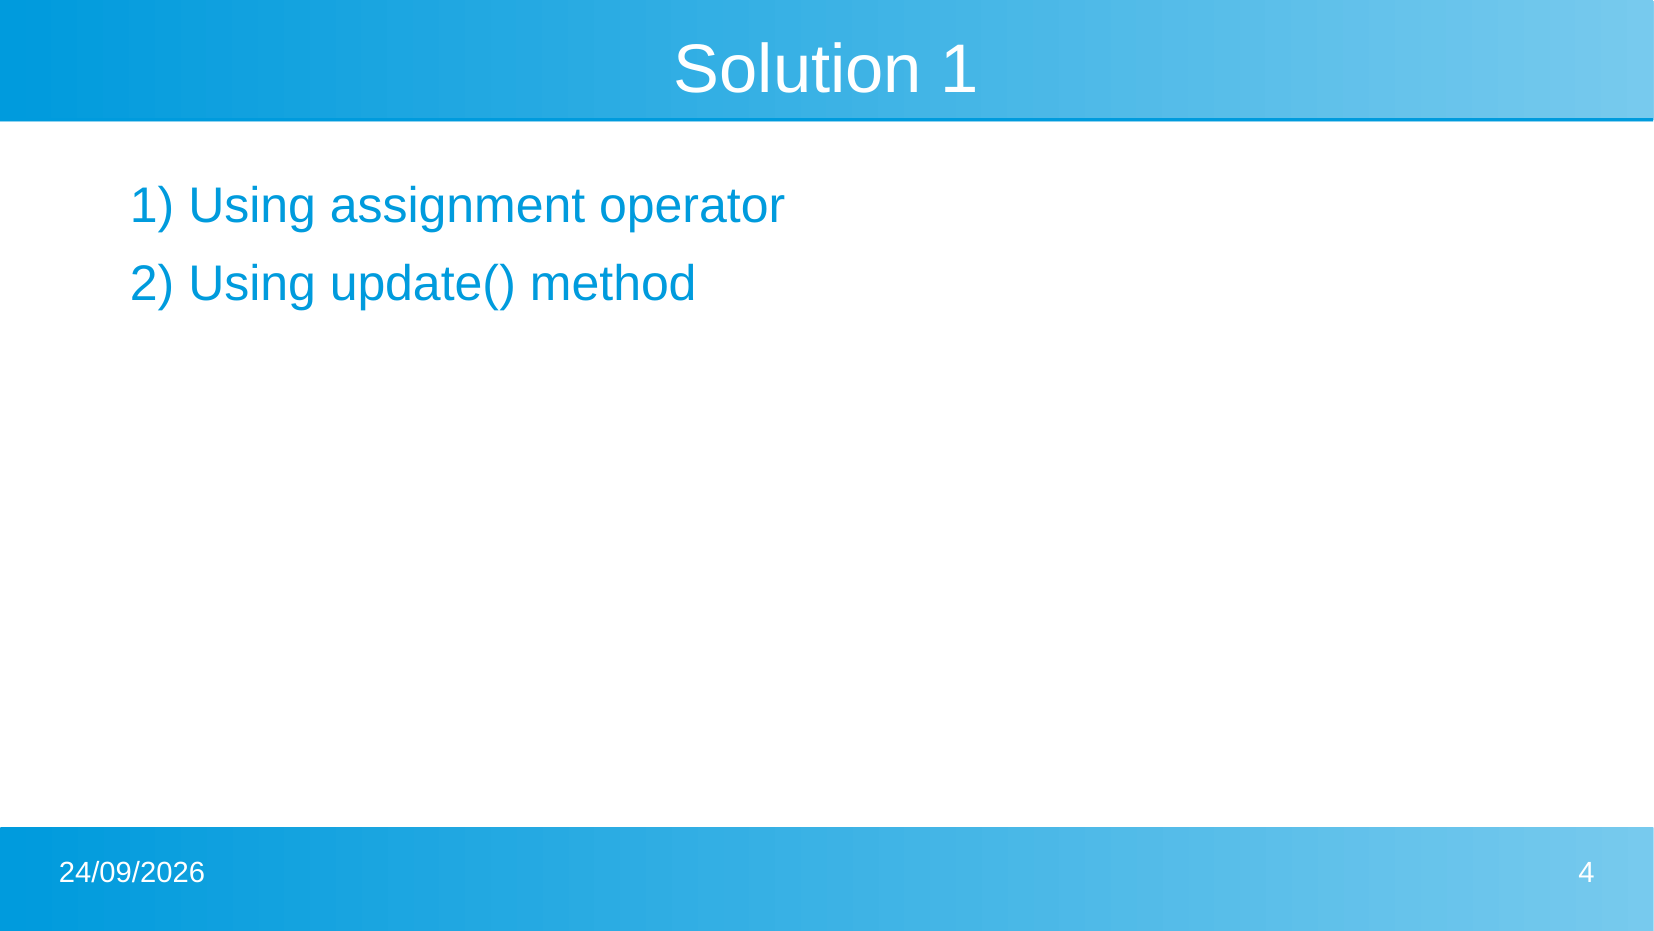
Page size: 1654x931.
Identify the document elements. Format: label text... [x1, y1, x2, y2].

title Solution 1 [59, 29, 1595, 108]
list 1) Using assignment operator 2) Using update() method [59, 177, 1595, 768]
